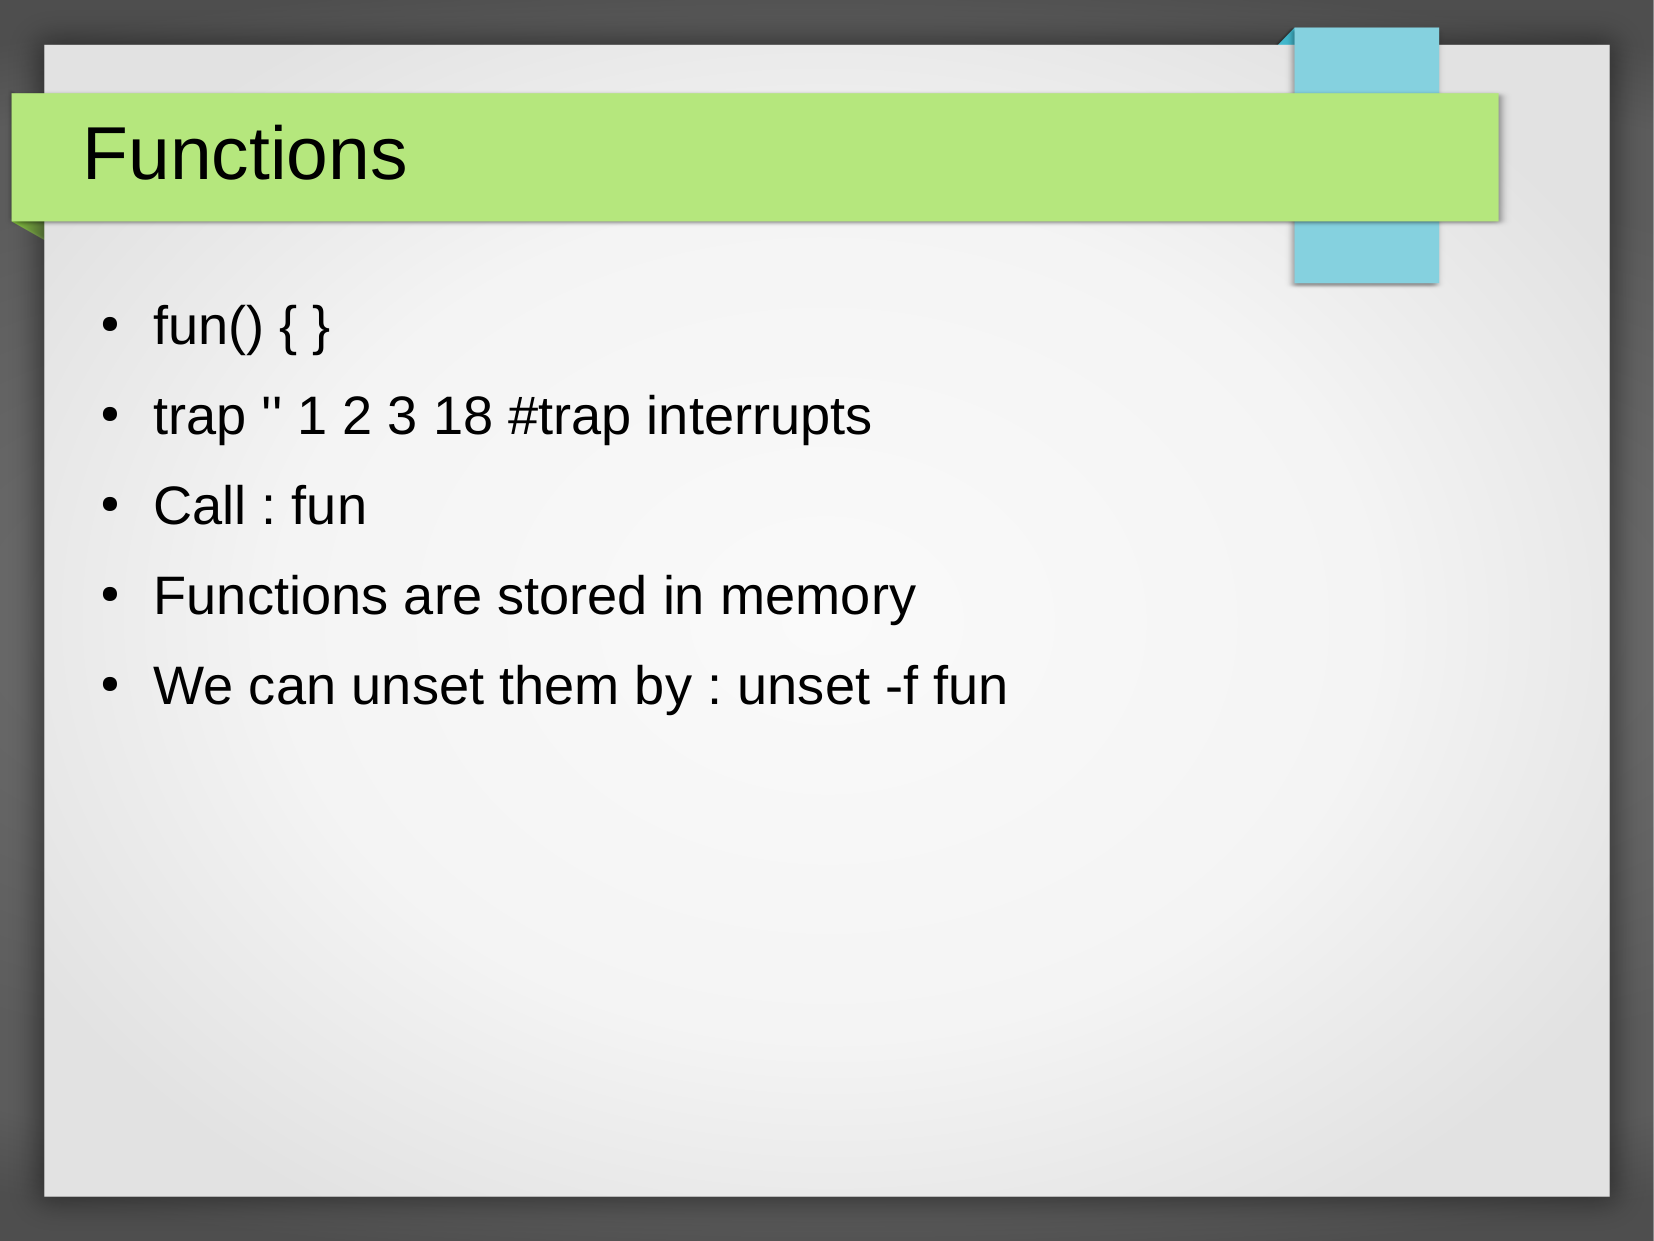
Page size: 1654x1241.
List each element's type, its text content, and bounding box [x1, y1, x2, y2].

picture [0, 0, 1654, 1241]
list fun() { } trap '' 1 2 3 18 #trap interrupts Call : fun Functions are stored in memory We can unset them by : unset -f fun [82, 295, 1571, 1015]
title Functions [82, 94, 1264, 213]
